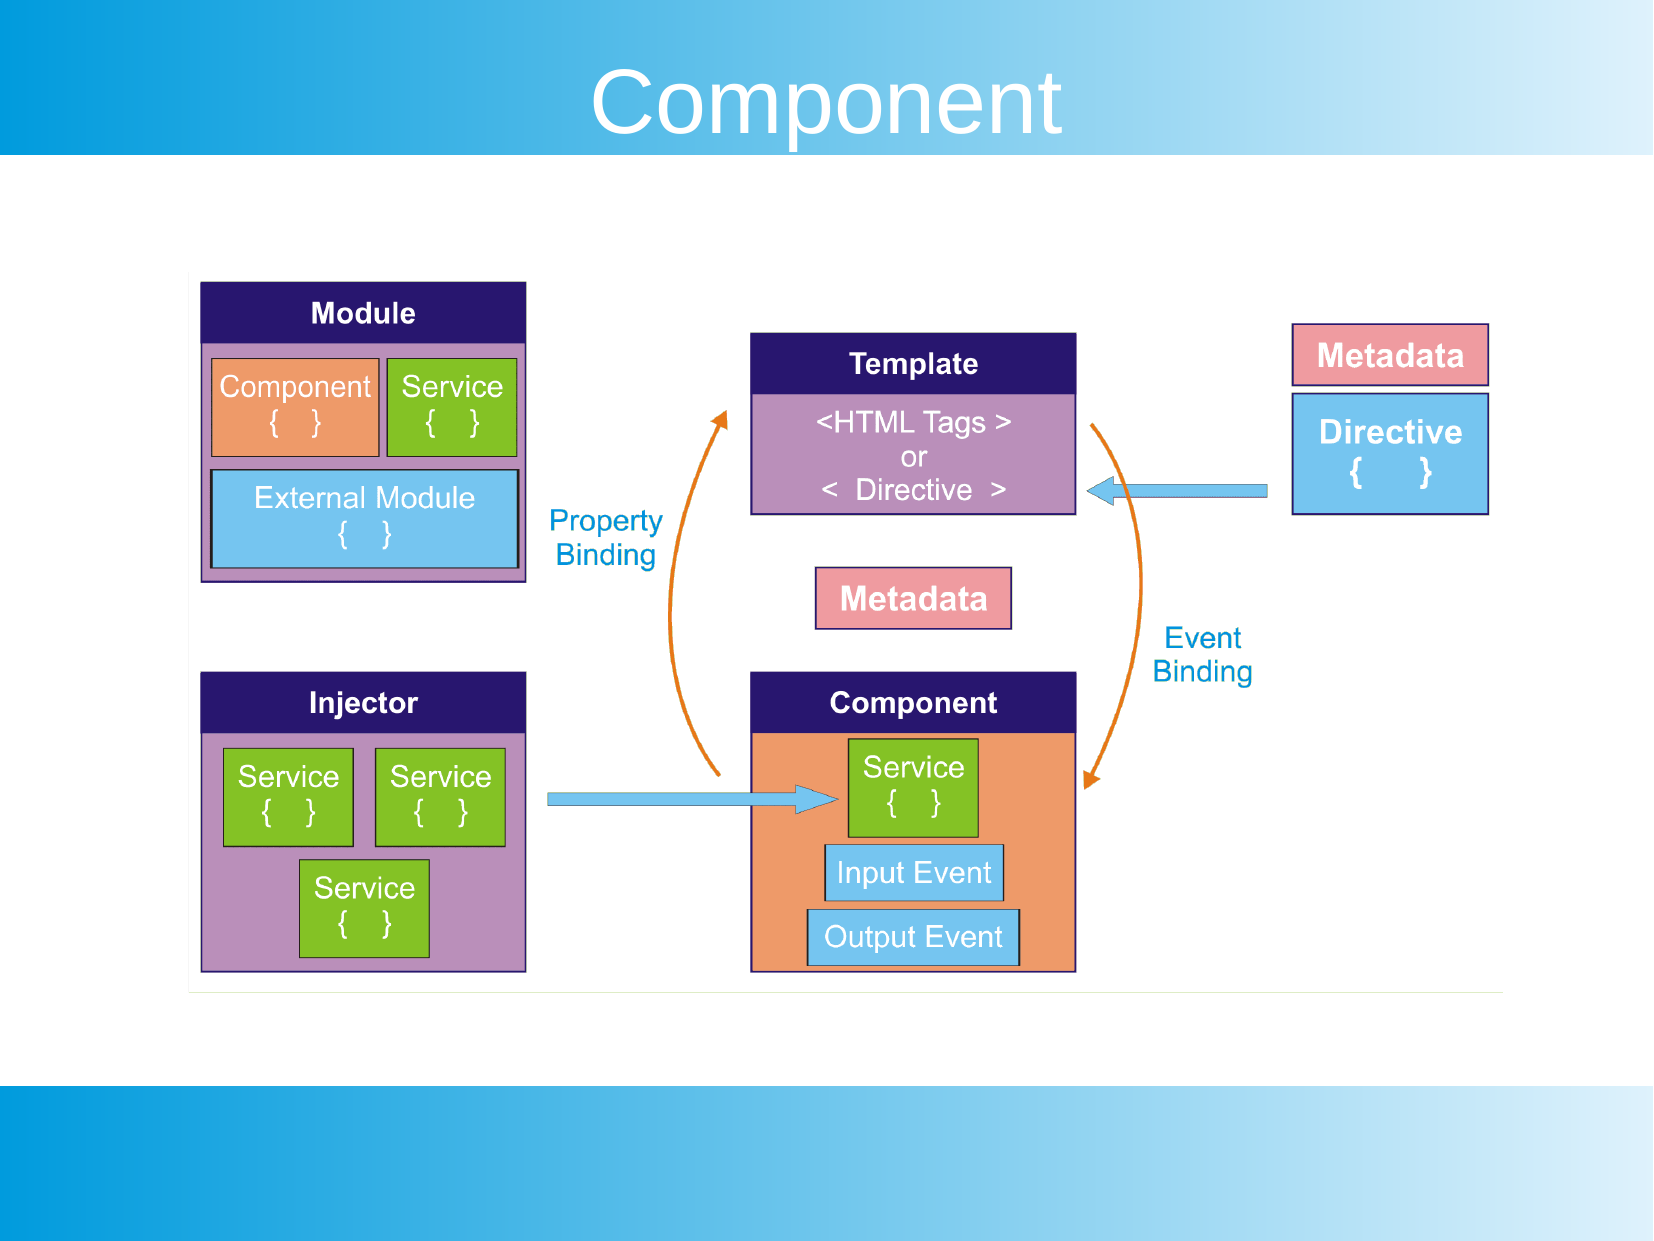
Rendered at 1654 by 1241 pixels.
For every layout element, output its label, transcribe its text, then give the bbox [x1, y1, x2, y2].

title Component [82, 49, 1571, 155]
picture [188, 272, 1503, 993]
